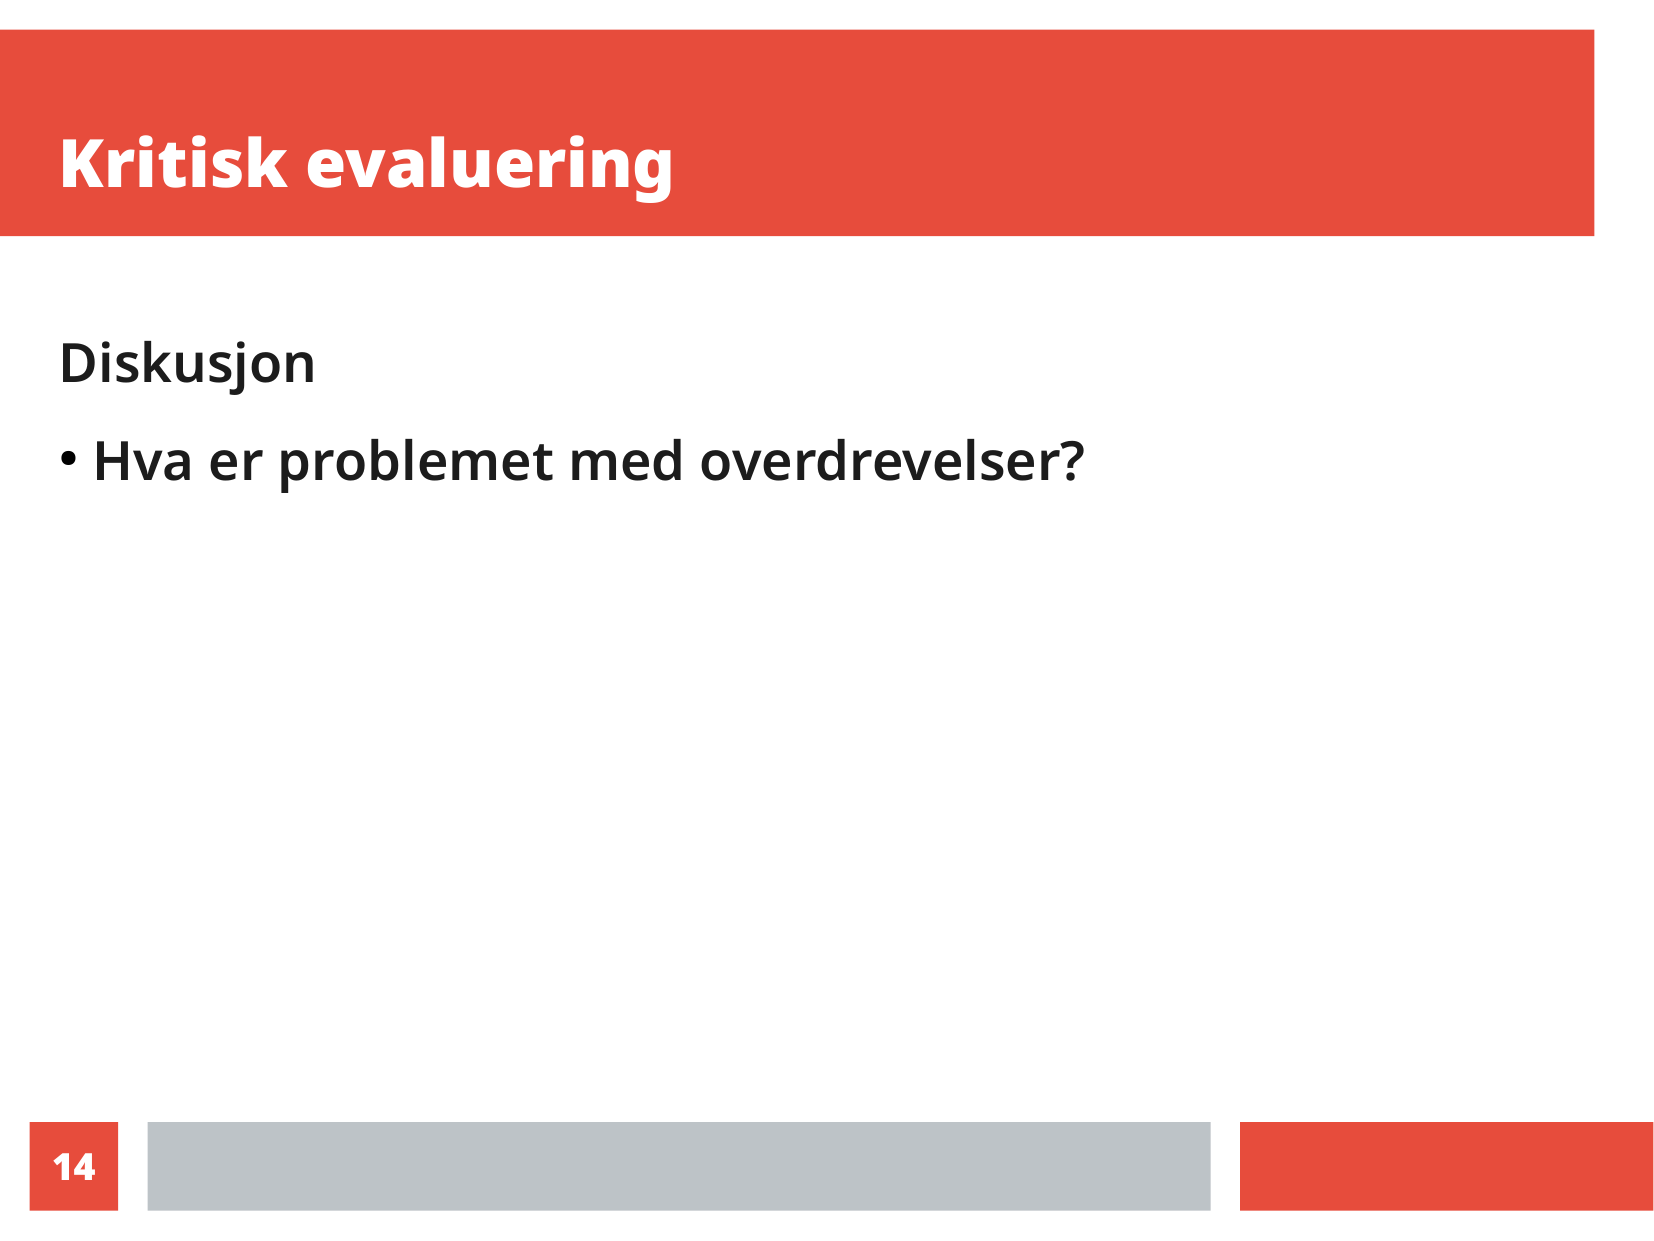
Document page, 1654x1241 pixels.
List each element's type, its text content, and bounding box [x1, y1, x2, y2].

title Kritisk evaluering [59, 59, 1595, 207]
list Diskusjon Hva er problemet med overdrevelser? [59, 324, 1565, 970]
